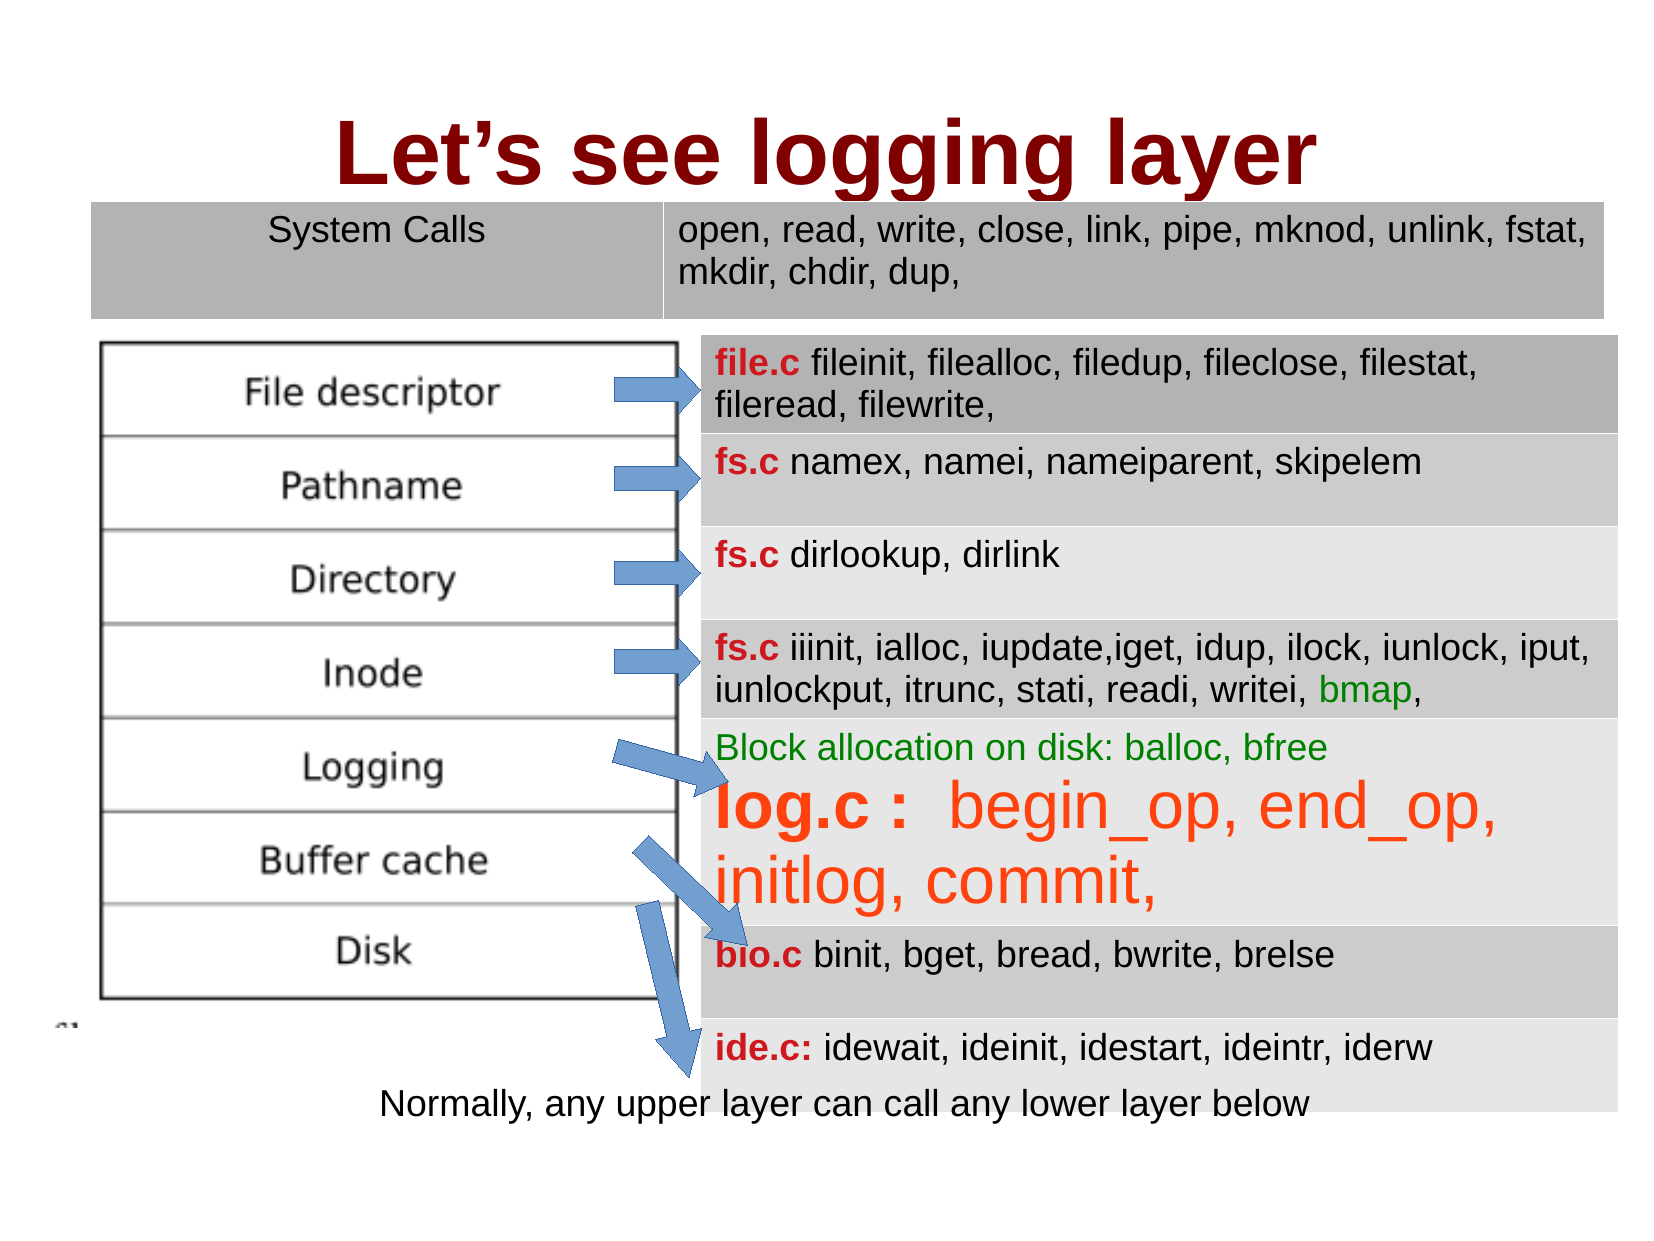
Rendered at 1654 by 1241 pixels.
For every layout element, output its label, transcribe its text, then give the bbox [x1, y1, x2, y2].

table_header file.c fileinit, filealloc, filedup, fileclose, filestat, fileread, filewrite, [701, 335, 1618, 433]
text_box [635, 900, 702, 1074]
table_cell ide.c: idewait, ideinit, idestart, ideintr, iderw [701, 1019, 1618, 1112]
text_box [614, 549, 701, 597]
table_cell fs.c namex, namei, nameiparent, skipelem [701, 434, 1618, 526]
text_box [612, 739, 729, 797]
table_cell fs.c iiinit, ialloc, iupdate,iget, idup, ilock, iunlock, iput, iunlockput, itrunc, stati, readi, writei, bmap, [701, 620, 1618, 718]
table_header System Calls [91, 202, 663, 319]
text_box [614, 454, 701, 503]
table_cell Block allocation on disk: balloc, bfree log.c : begin_op, end_op, initlog, commit, [701, 719, 1618, 925]
text_box [614, 366, 701, 414]
text_box Normally, any upper layer can call any lower layer below [165, 1074, 1524, 1132]
title Let’s see logging layer [82, 49, 1571, 257]
text_box [614, 637, 701, 686]
table_cell fs.c dirlookup, dirlink [701, 527, 1618, 619]
table_header open, read, write, close, link, pipe, mknod, unlink, fstat, mkdir, chdir, dup, [664, 202, 1604, 319]
text_box [632, 835, 748, 946]
picture [47, 310, 726, 1028]
table_cell bio.c binit, bget, bread, bwrite, brelse [701, 926, 1618, 1018]
